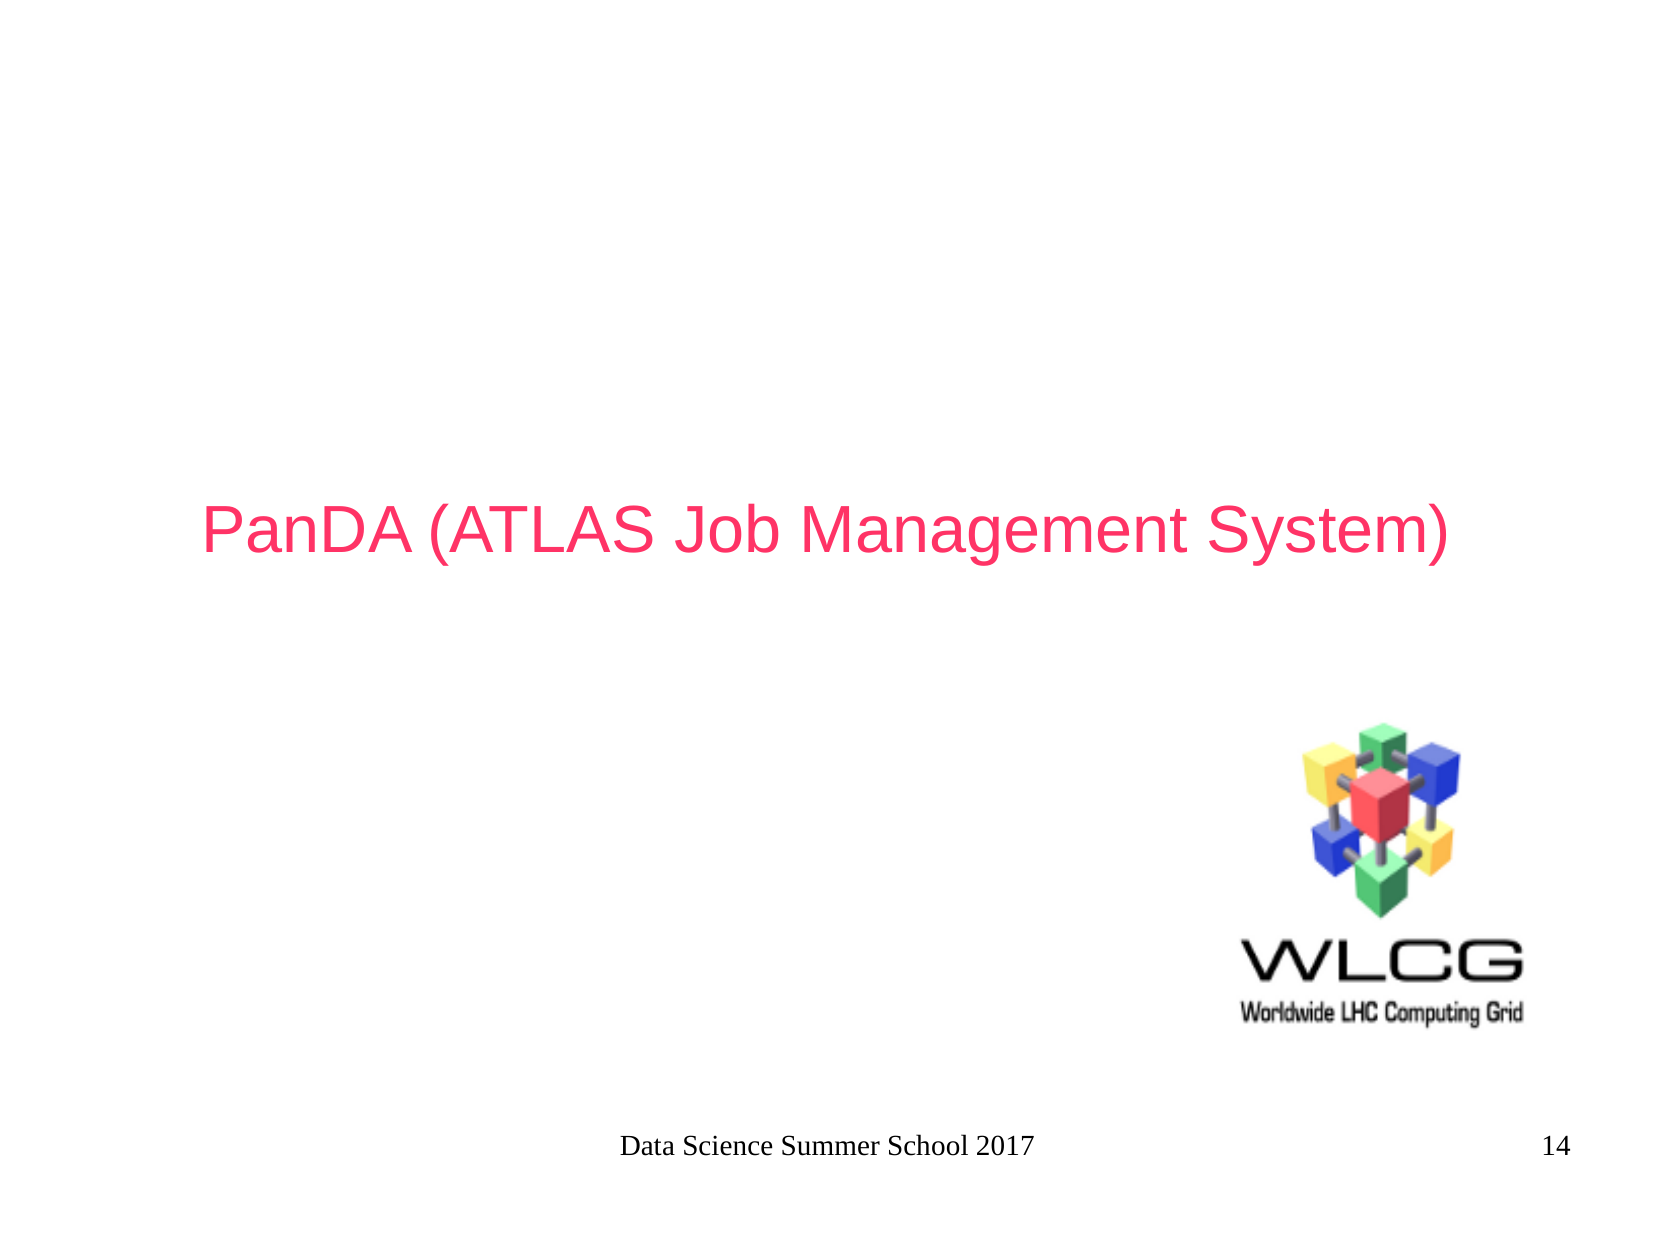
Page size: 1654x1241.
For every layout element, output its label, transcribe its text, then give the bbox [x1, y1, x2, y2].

picture [1177, 683, 1583, 1074]
subtitle PanDA (ATLAS Job Management System) [82, 49, 1571, 1010]
